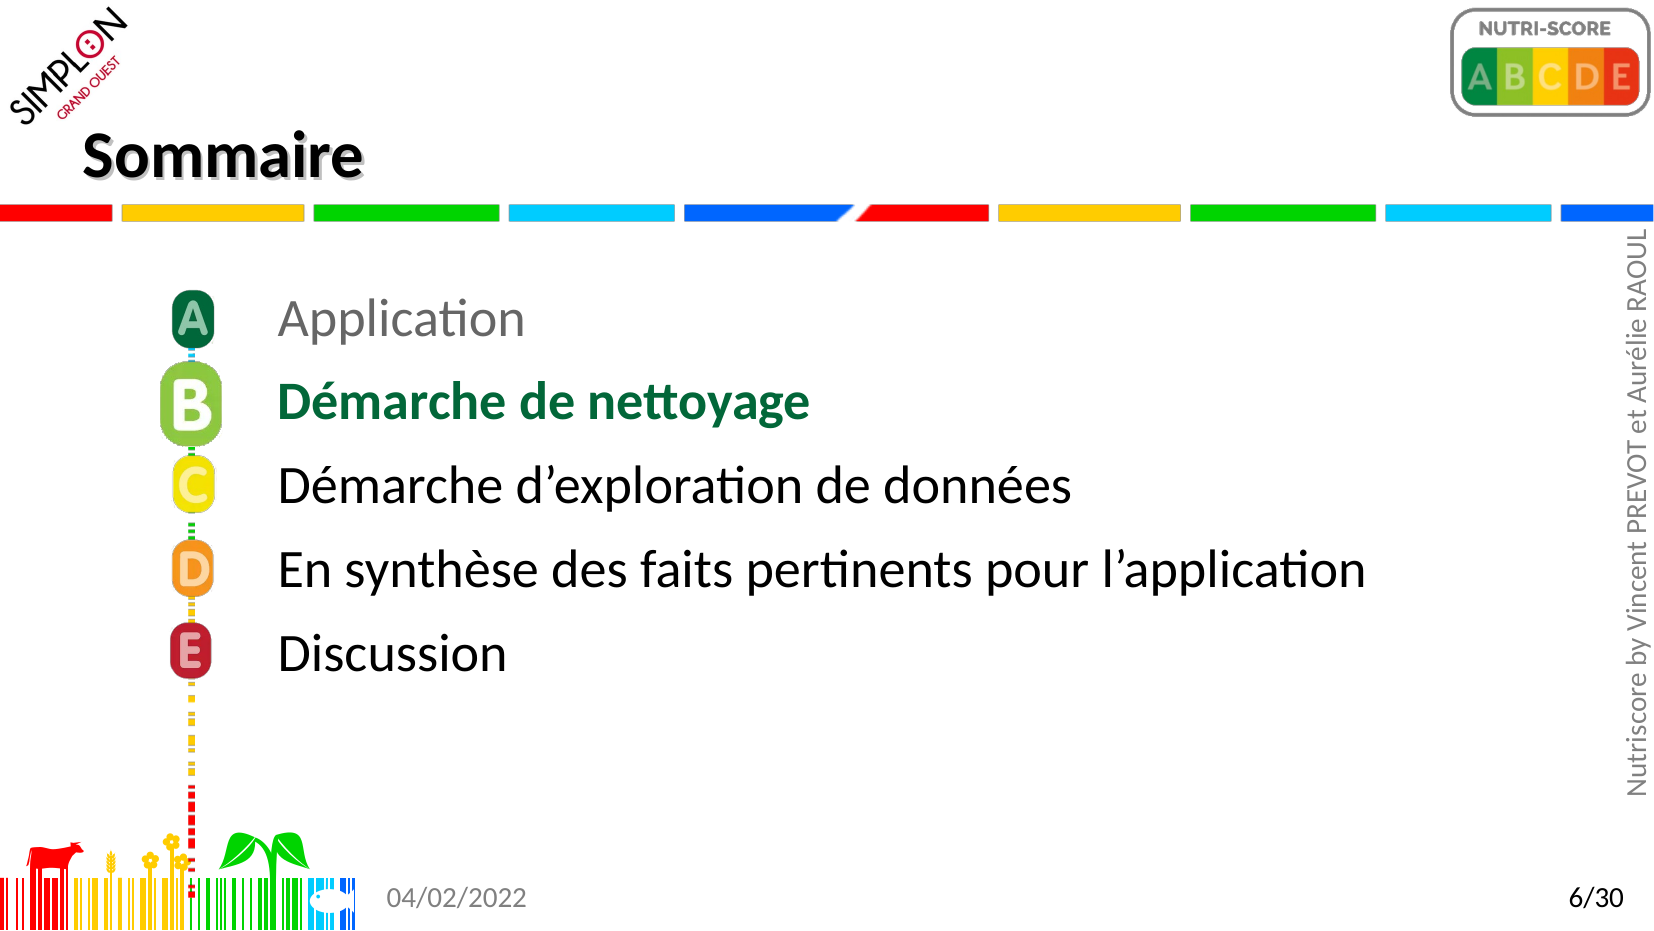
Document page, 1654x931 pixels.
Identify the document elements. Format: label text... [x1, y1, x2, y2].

picture [2, 2, 147, 147]
list Application Démarche de nettoyage Démarche d’exploration de données En synthèse des faits pertinents pour l’application Discussion [206, 295, 1577, 827]
picture [171, 289, 215, 349]
picture [0, 200, 1654, 225]
title Sommaire [82, 108, 1571, 213]
picture [0, 357, 355, 930]
picture [1448, 4, 1654, 119]
